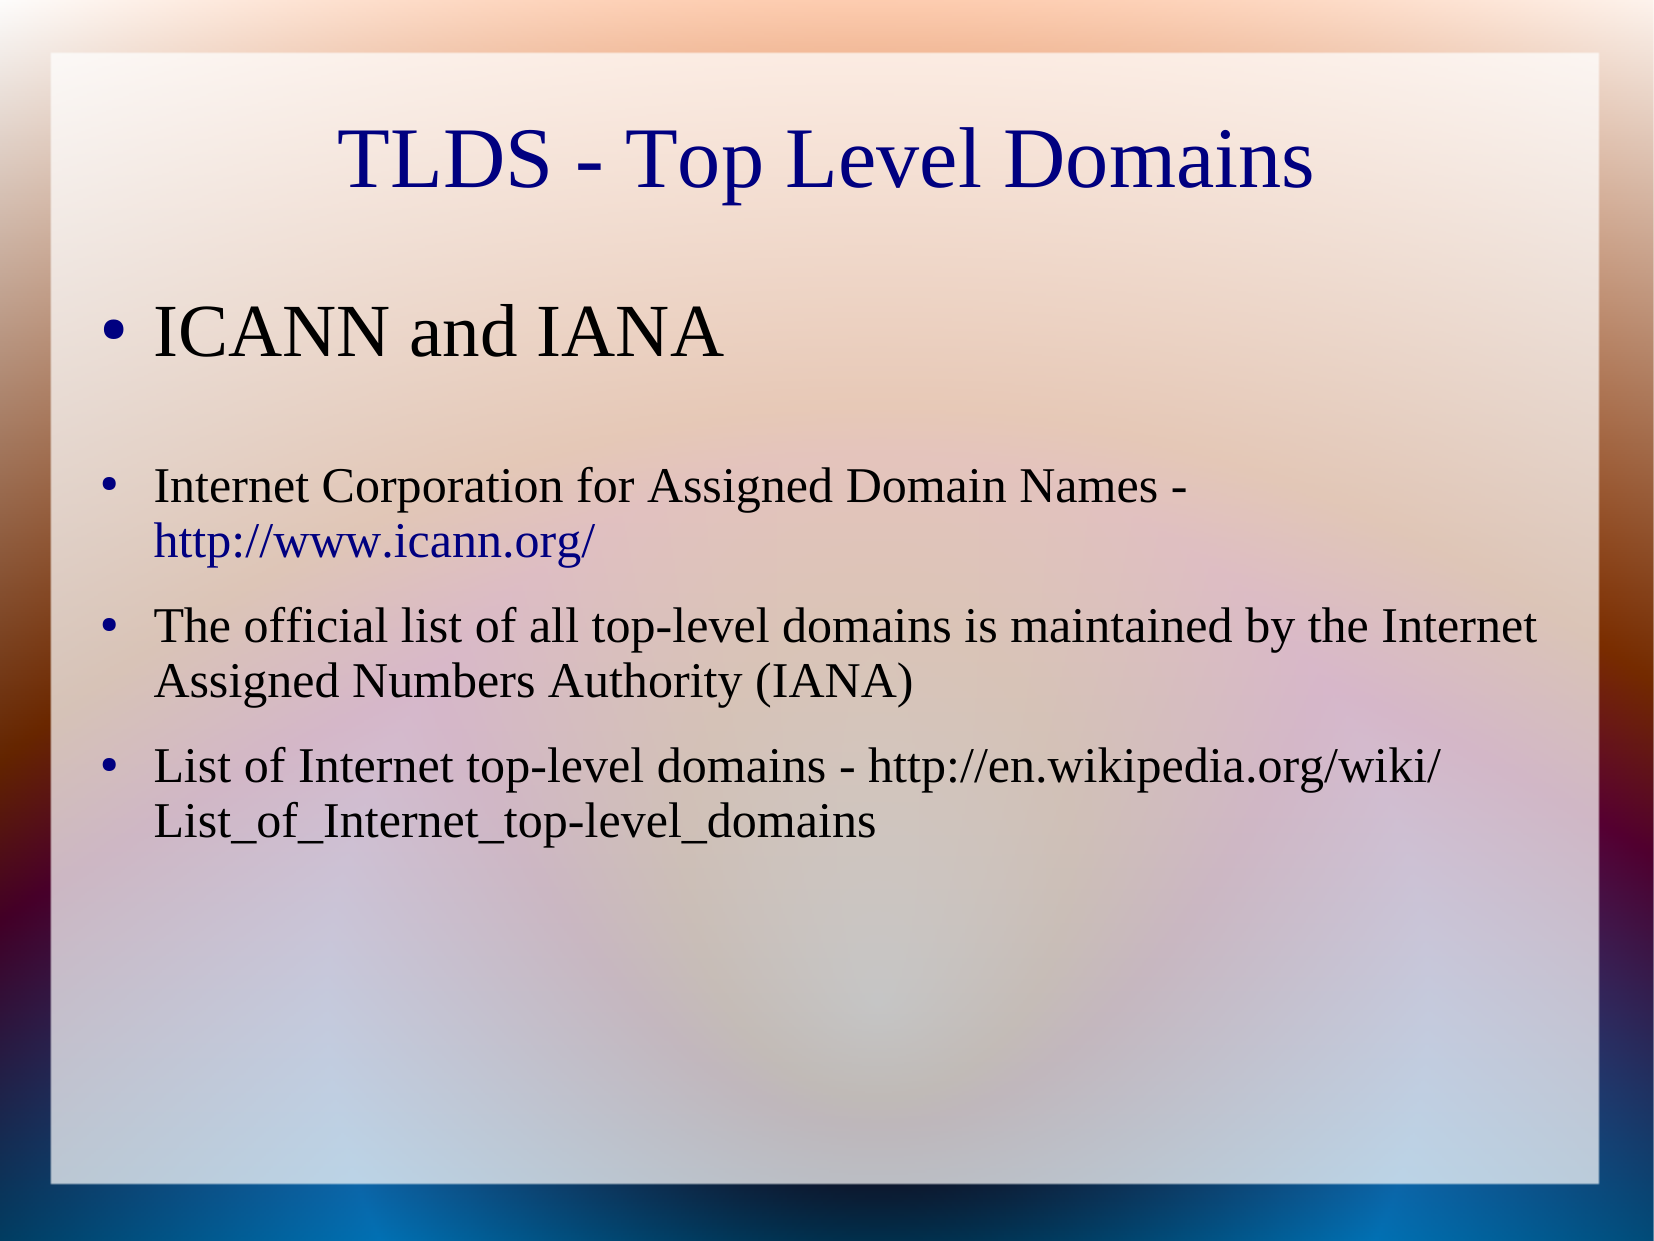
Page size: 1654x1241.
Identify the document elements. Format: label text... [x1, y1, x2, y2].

picture [0, 0, 1654, 1241]
list ICANN and IANA Internet Corporation for Assigned Domain Names - http://www.icann.org/ The official list of all top-level domains is maintained by the Internet Assigned Numbers Authority (IANA) List of Internet top-level domains - http://en.wikipedia.org/wiki/ List_of_Internet_top-level_domains [82, 290, 1571, 1034]
title TLDS - Top Level Domains [82, 55, 1571, 263]
